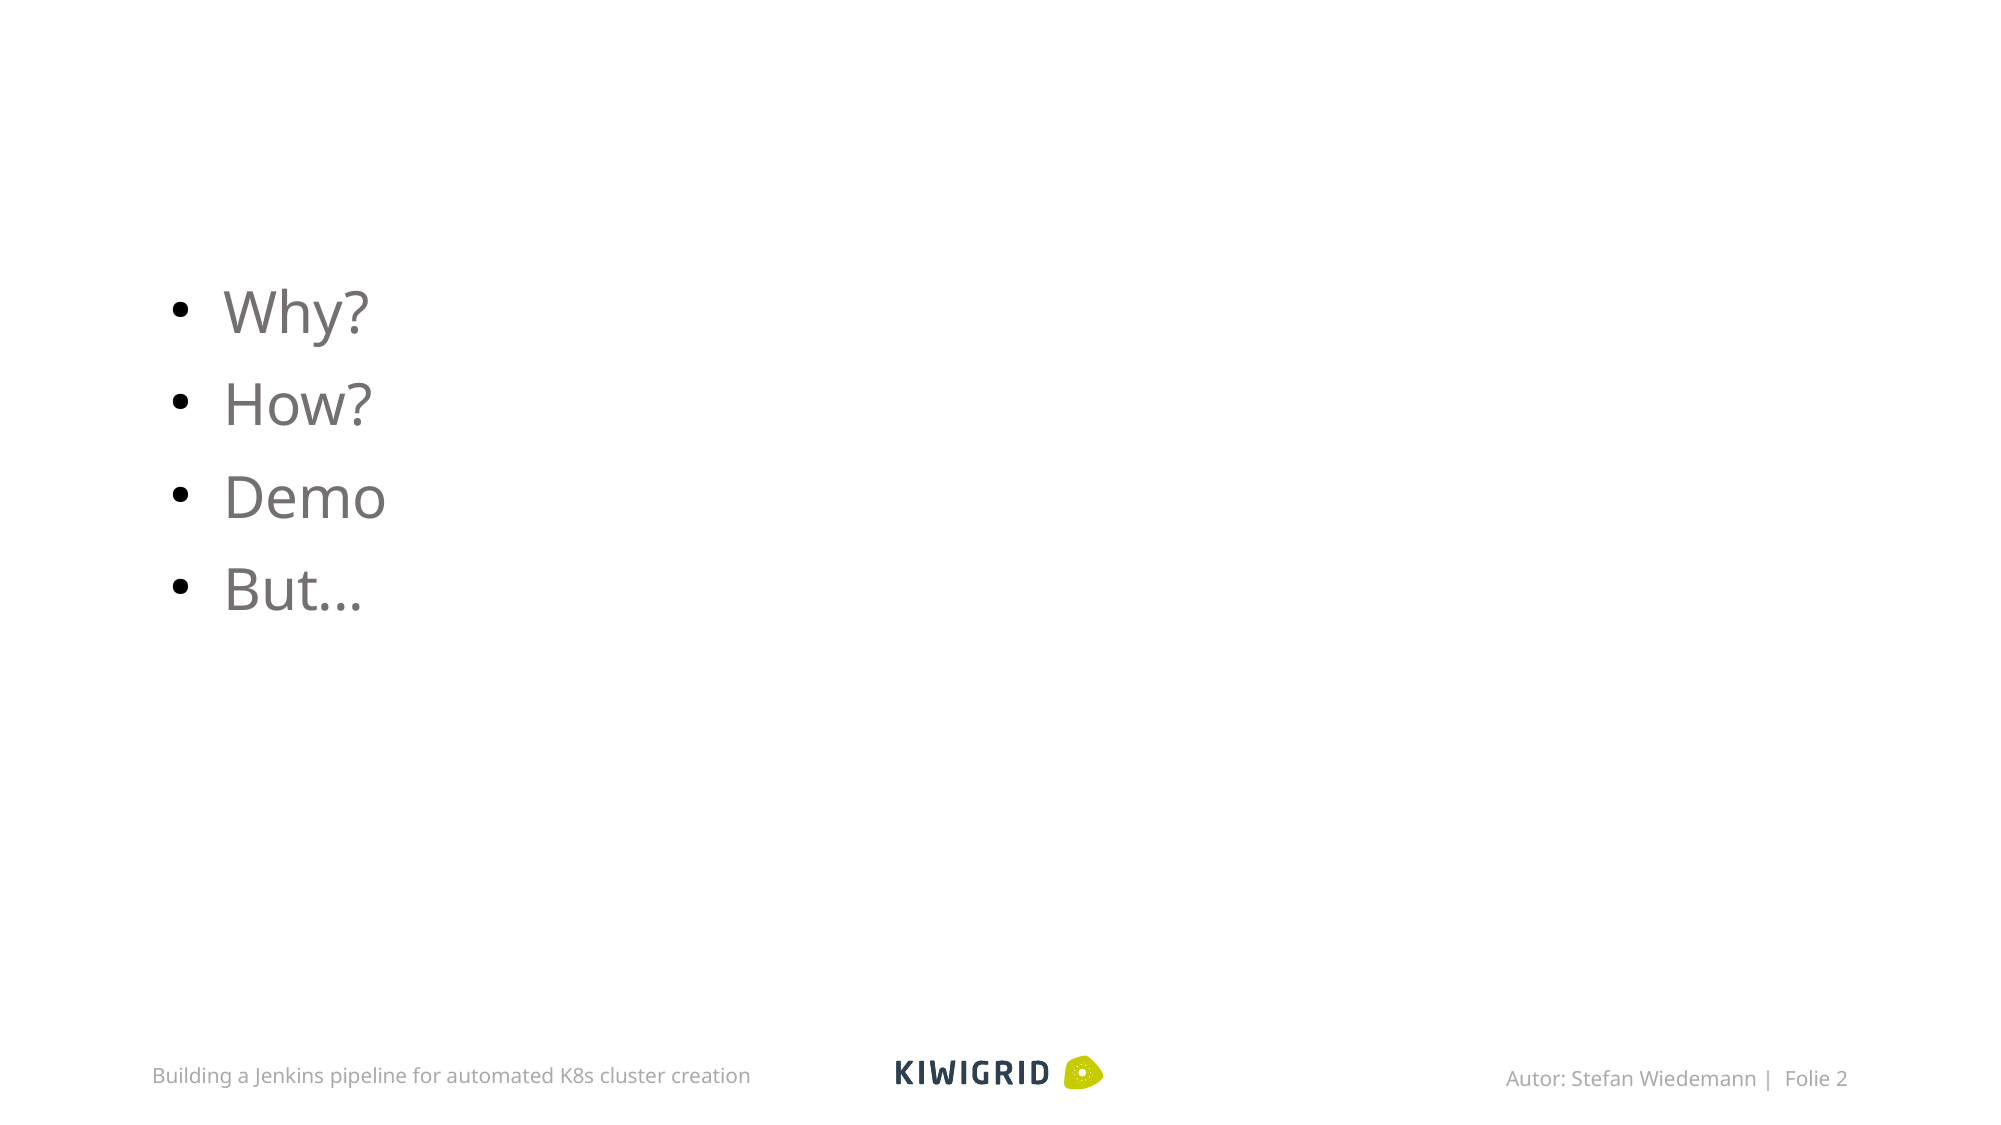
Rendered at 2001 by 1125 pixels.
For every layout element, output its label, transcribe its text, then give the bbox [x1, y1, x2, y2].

list Why? How? Demo But... [137, 275, 1863, 352]
